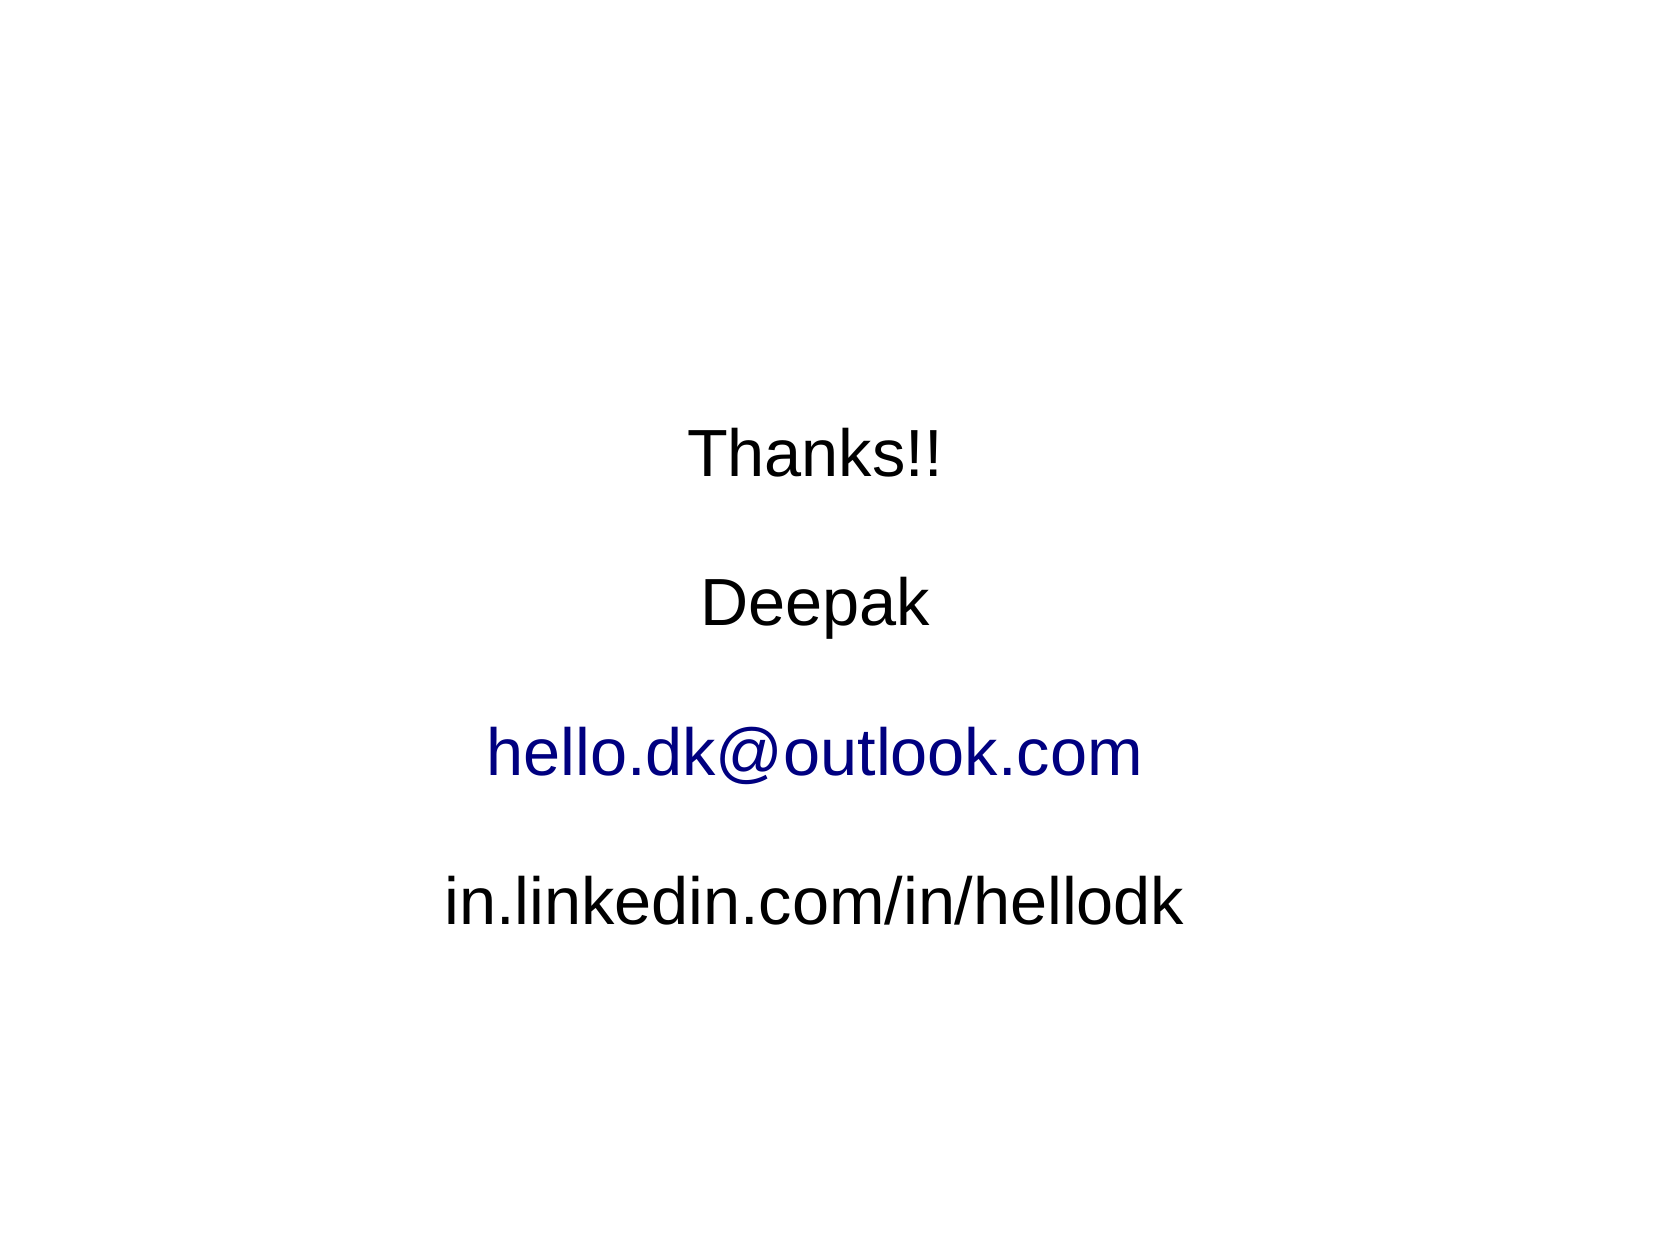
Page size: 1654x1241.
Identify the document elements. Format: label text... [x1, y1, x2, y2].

subtitle Thanks!! Deepak hello.dk@outlook.com in.linkedin.com/in/hellodk [70, 197, 1560, 1158]
